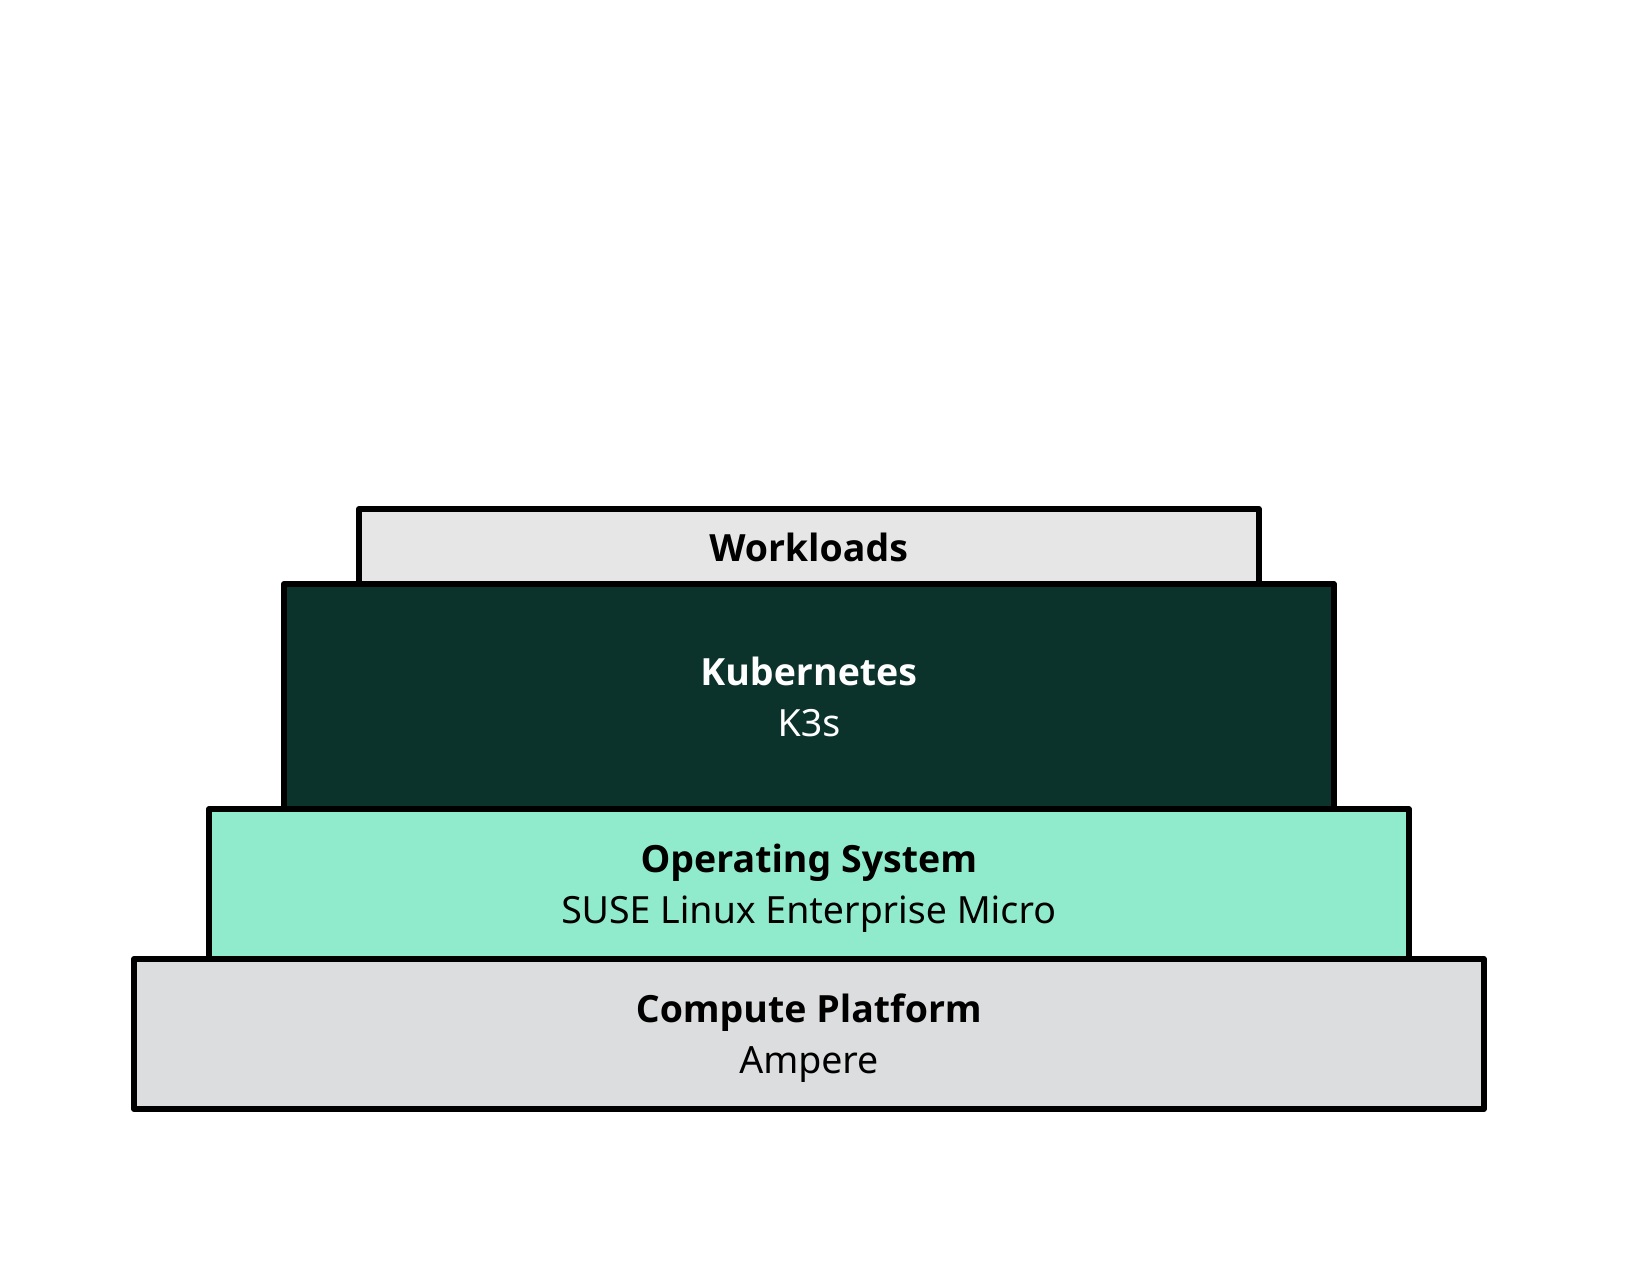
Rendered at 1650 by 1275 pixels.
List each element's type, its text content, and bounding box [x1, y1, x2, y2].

text_box Workloads [358, 508, 1259, 584]
text_box Operating System SUSE Linux Enterprise Micro [208, 809, 1409, 960]
text_box Kubernetes K3s [283, 583, 1334, 809]
text_box Compute Platform Ampere [133, 958, 1484, 1109]
